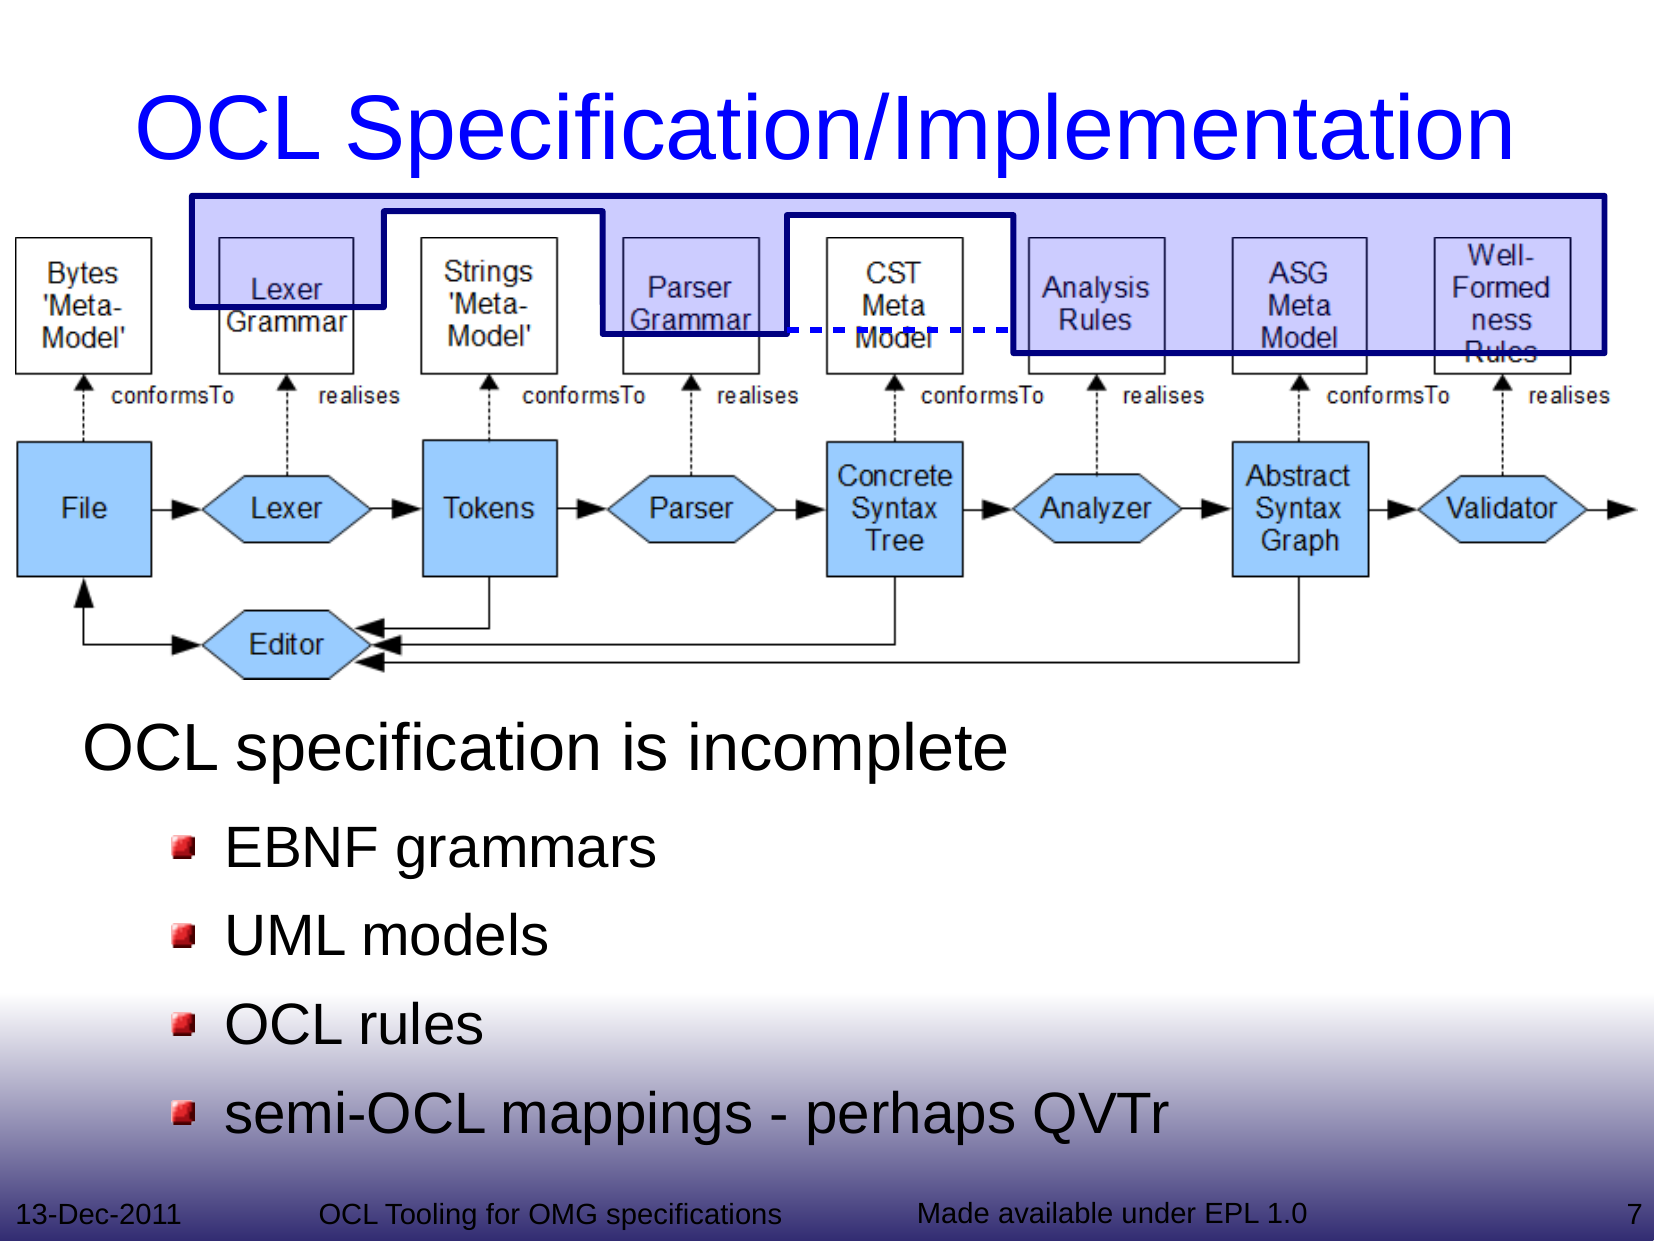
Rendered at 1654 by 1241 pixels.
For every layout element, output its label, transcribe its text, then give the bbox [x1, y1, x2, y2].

text_box [191, 195, 1605, 354]
title OCL Specification/Implementation [82, 56, 1571, 200]
picture [15, 237, 1638, 680]
list OCL specification is incomplete EBNF grammars UML models OCL rules semi-OCL mappings - perhaps QVTr [82, 710, 1571, 1179]
